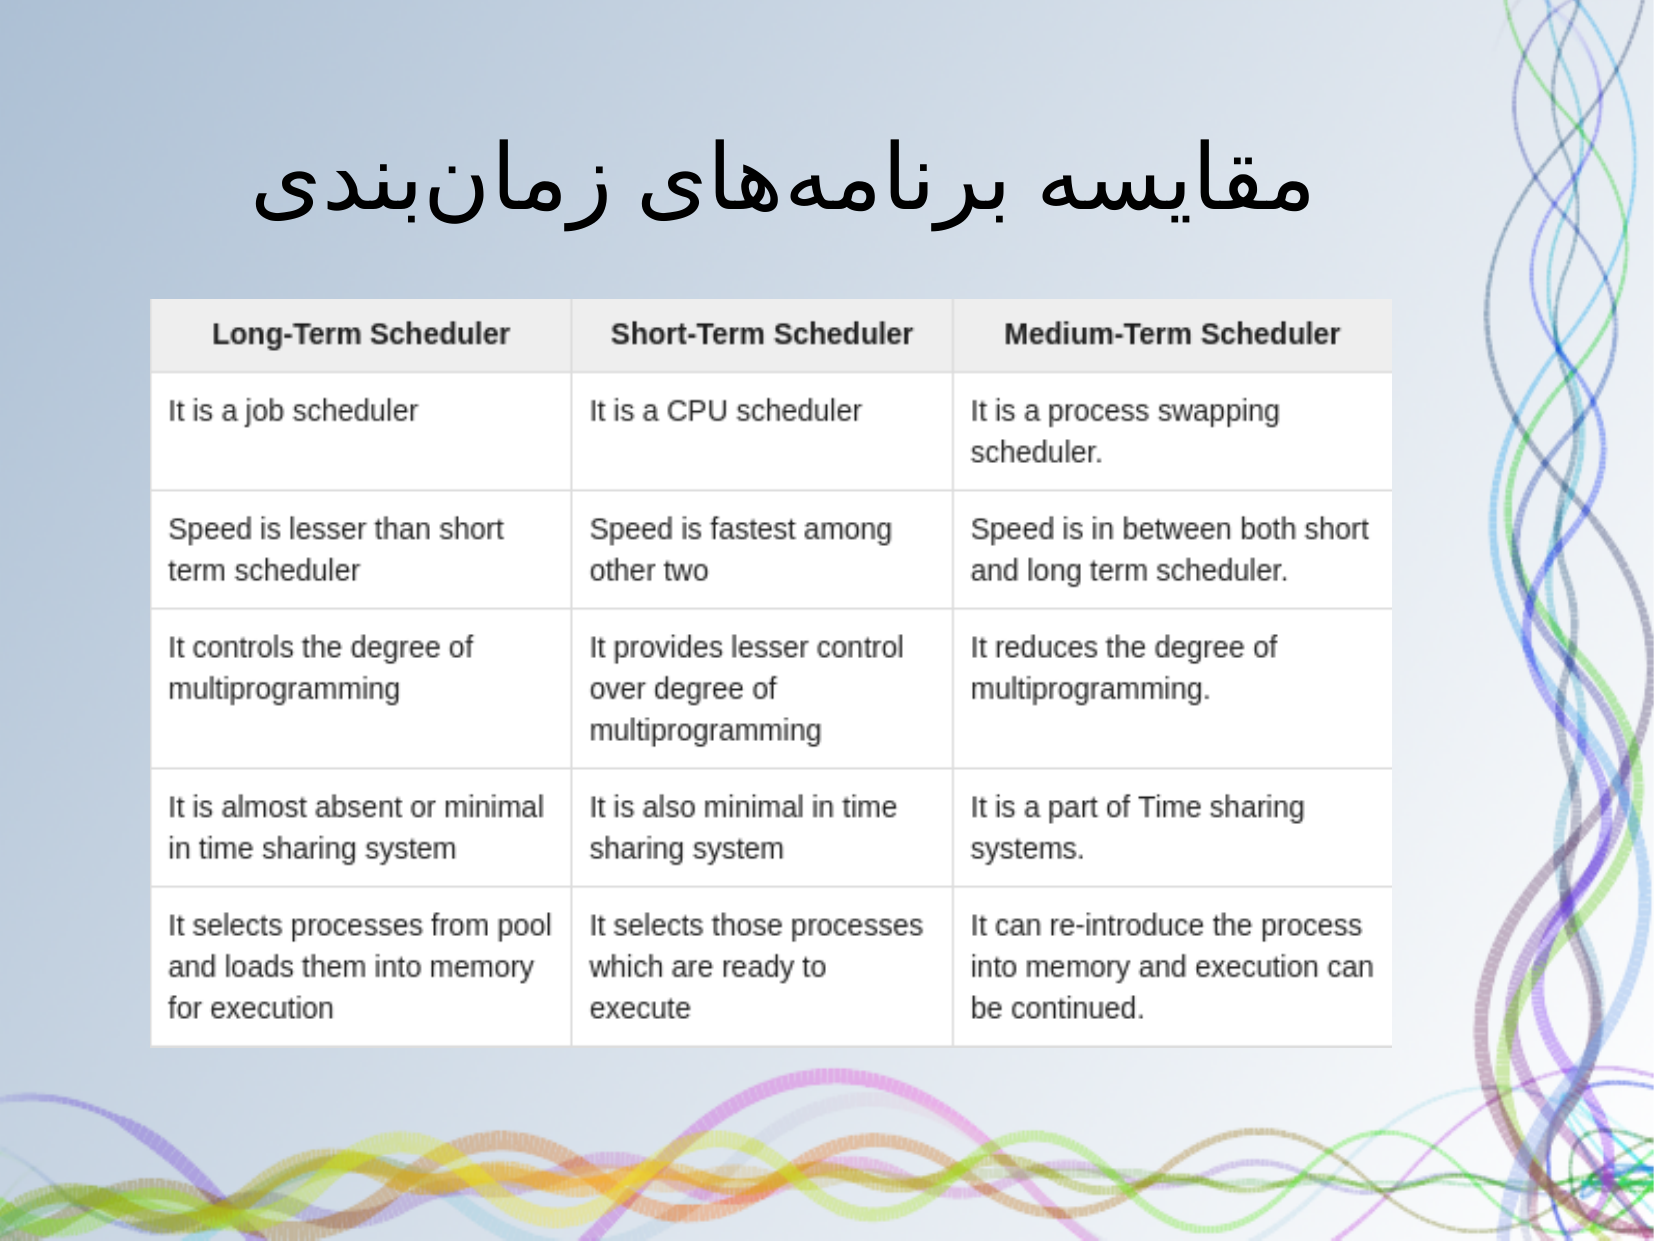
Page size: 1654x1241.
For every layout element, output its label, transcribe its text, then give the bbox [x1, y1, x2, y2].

picture [0, 0, 1654, 1241]
title مقایسه برنامه‌های زمان‌بندی [39, 83, 1528, 291]
